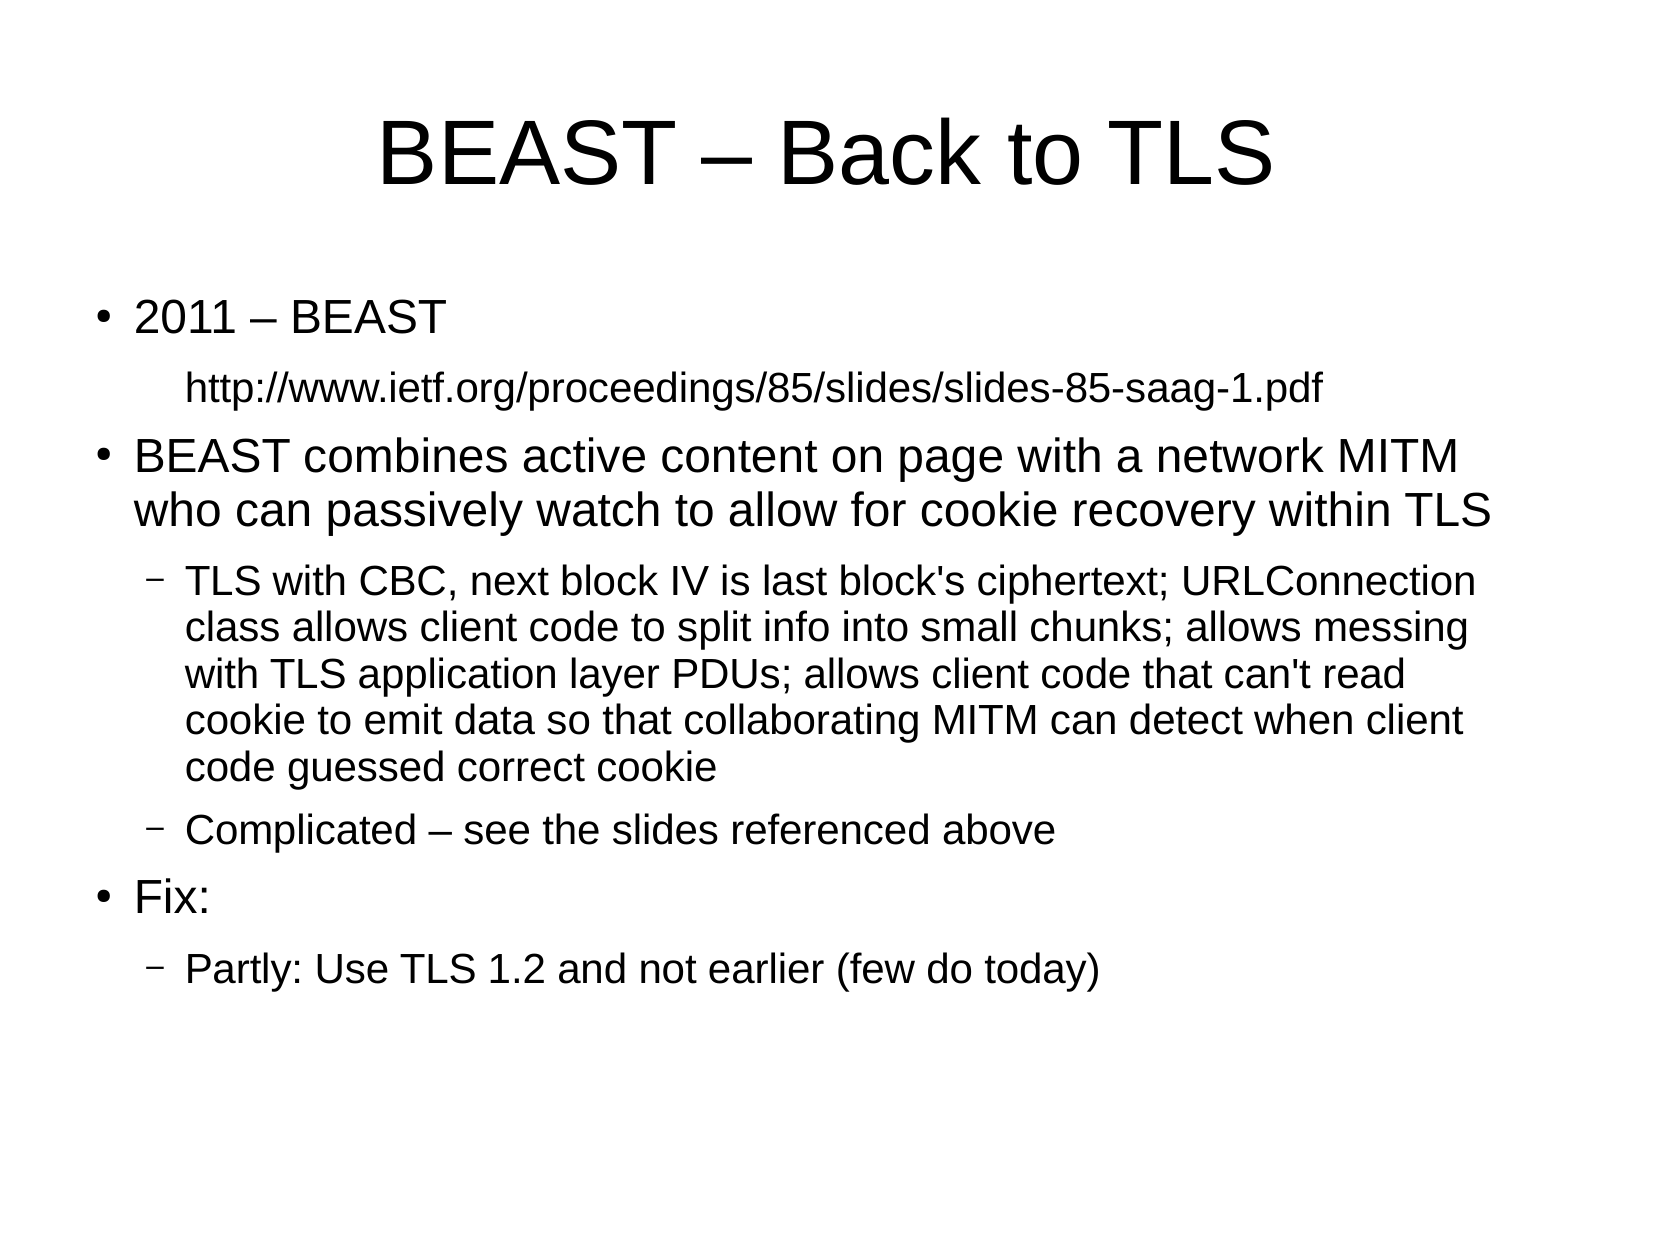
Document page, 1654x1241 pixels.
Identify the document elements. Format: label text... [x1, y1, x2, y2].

title BEAST – Back to TLS [82, 49, 1571, 257]
list 2011 – BEAST http://www.ietf.org/proceedings/85/slides/slides-85-saag-1.pdf BEAST combines active content on page with a network MITM who can passively watch to allow for cookie recovery within TLS TLS with CBC, next block IV is last block's ciphertext; URLConnection class allows client code to split info into small chunks; allows messing with TLS application layer PDUs; allows client code that can't read cookie to emit data so that collaborating MITM can detect when client code guessed correct cookie Complicated – see the slides referenced above Fix: Partly: Use TLS 1.2 and not earlier (few do today) [82, 290, 1538, 1010]
